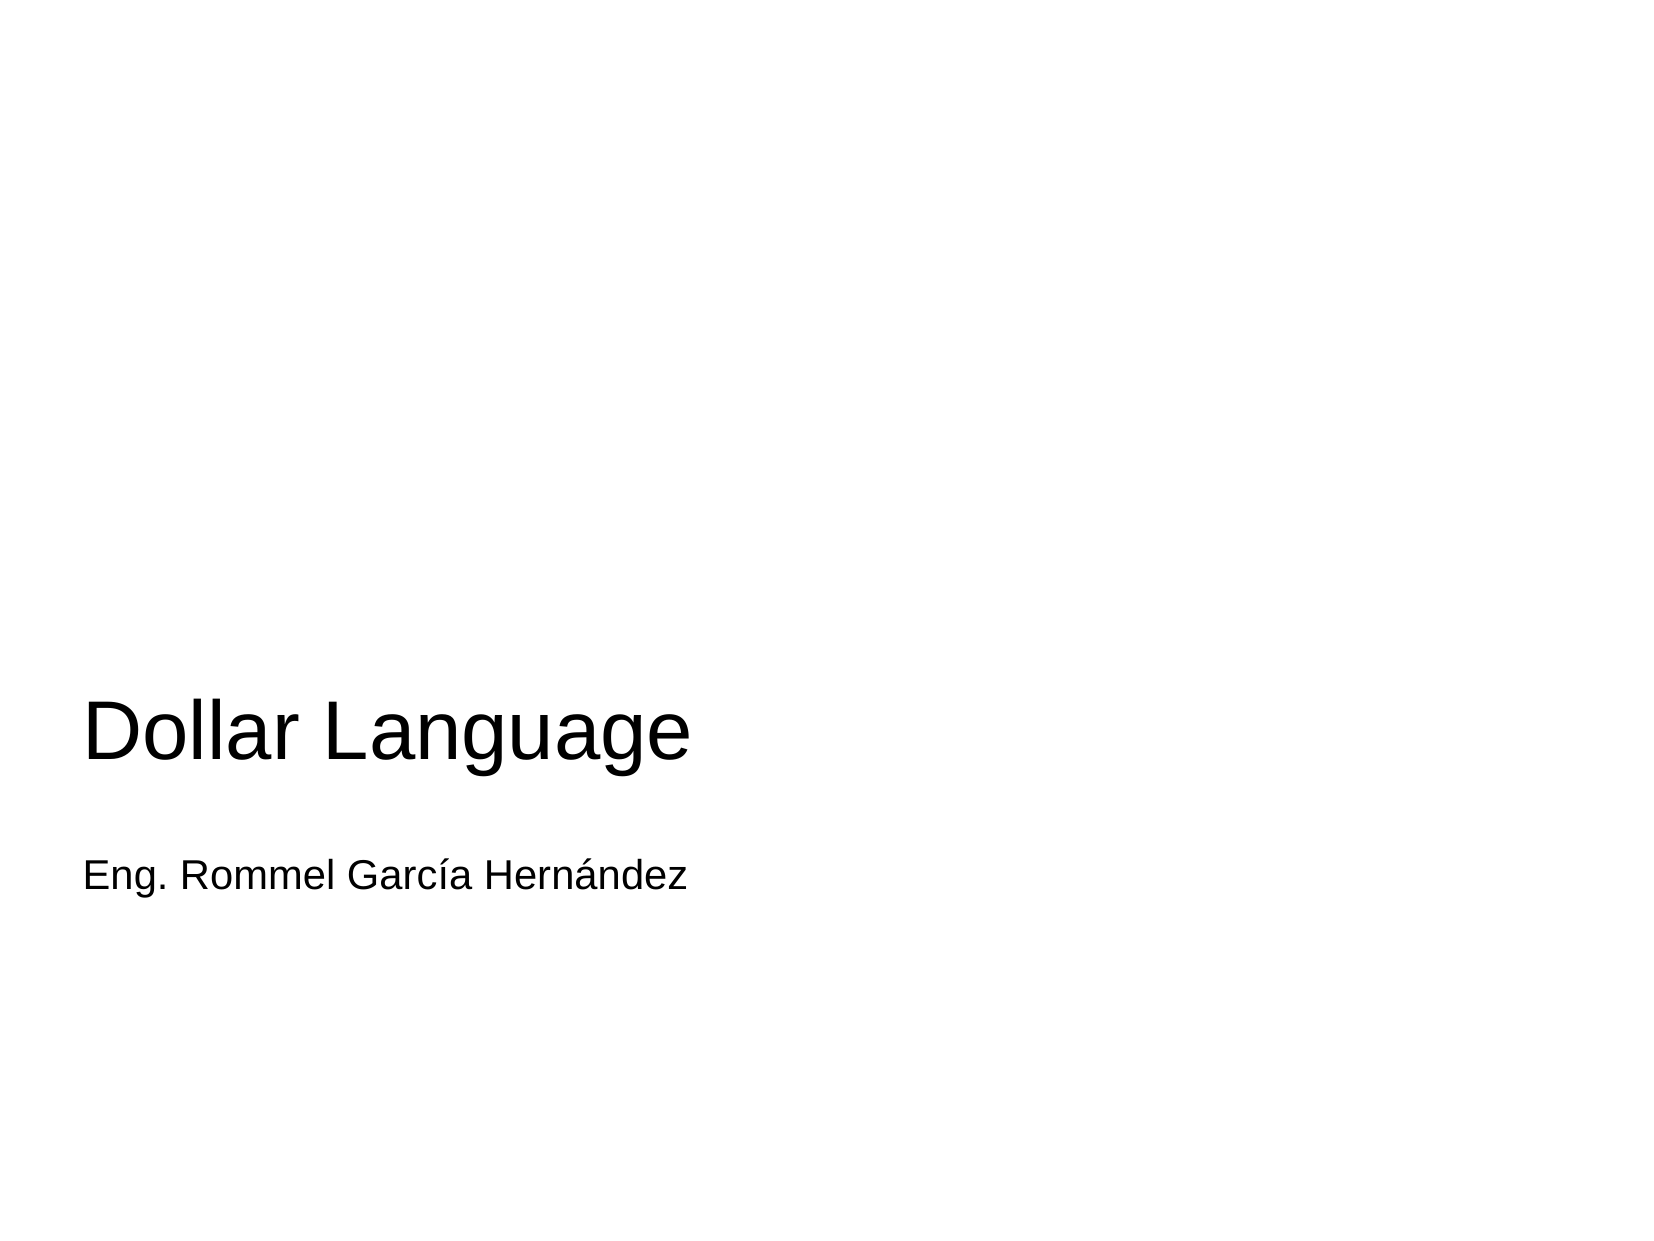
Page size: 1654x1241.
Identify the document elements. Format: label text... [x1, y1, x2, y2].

subtitle Dollar Language Eng. Rommel García Hernández [82, 49, 1571, 1010]
